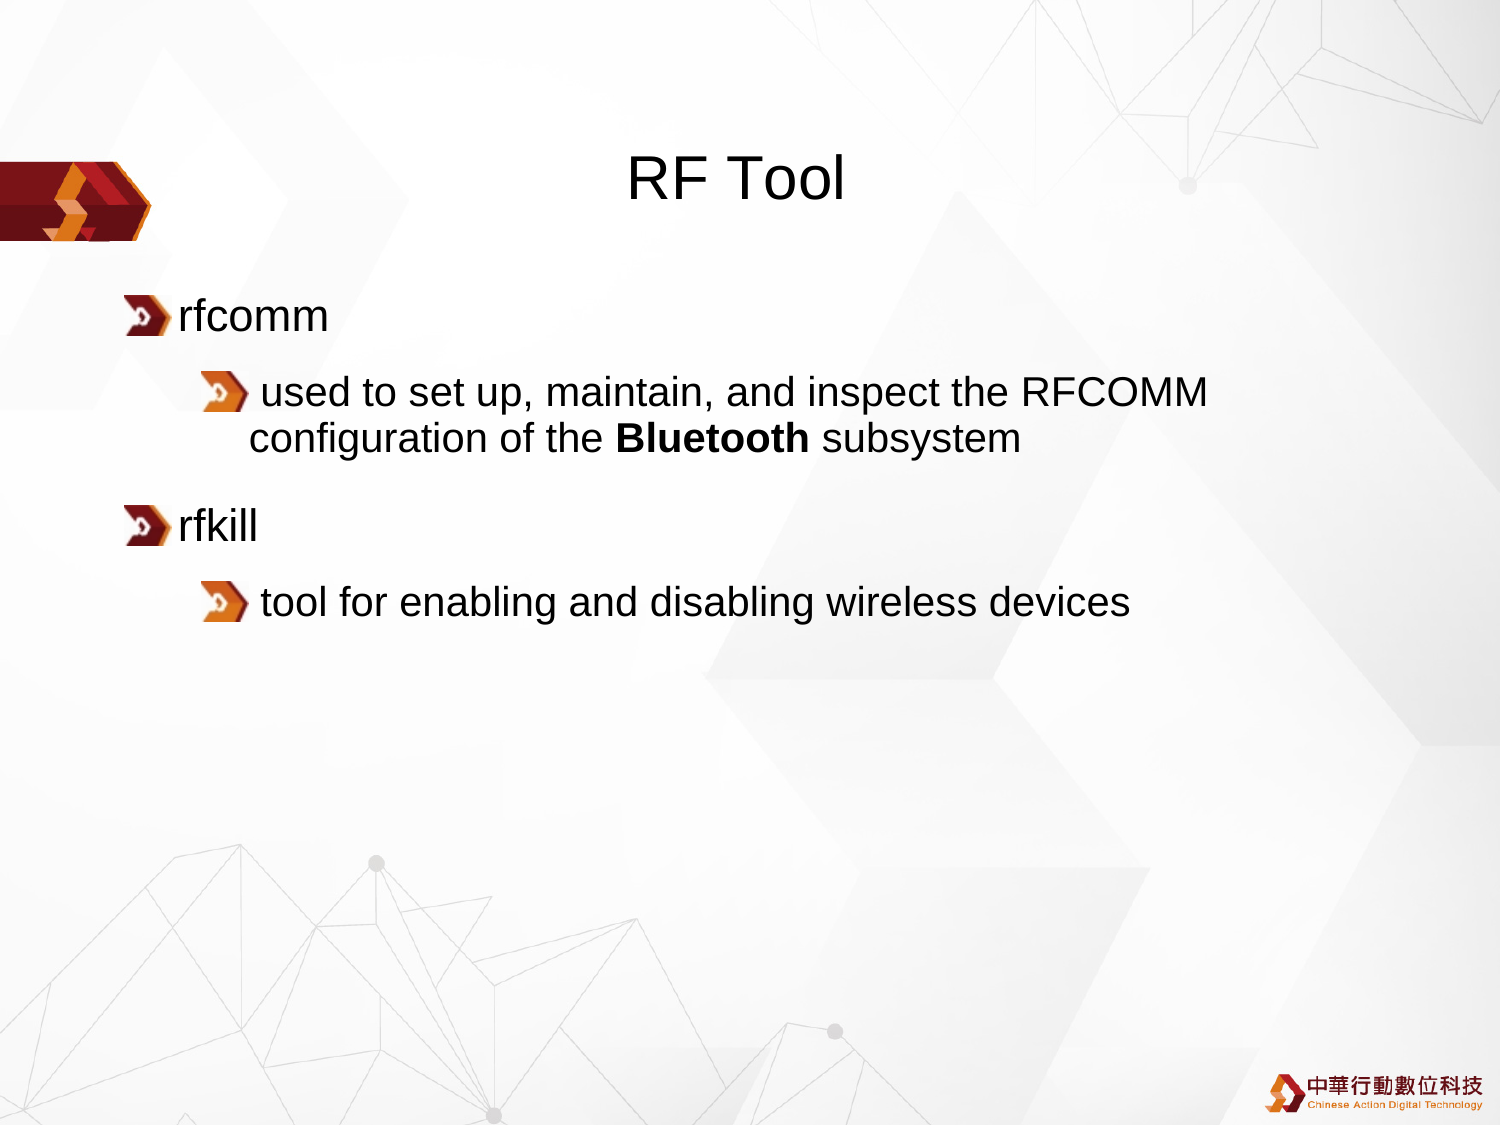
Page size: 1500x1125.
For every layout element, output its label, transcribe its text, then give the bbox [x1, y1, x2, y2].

list rfcomm used to set up, maintain, and inspect the RFCOMM configuration of the Bluetooth subsystem rfkill tool for enabling and disabling wireless devices [107, 290, 1425, 943]
picture [0, 0, 1500, 1125]
title RF Tool [107, 101, 1367, 255]
